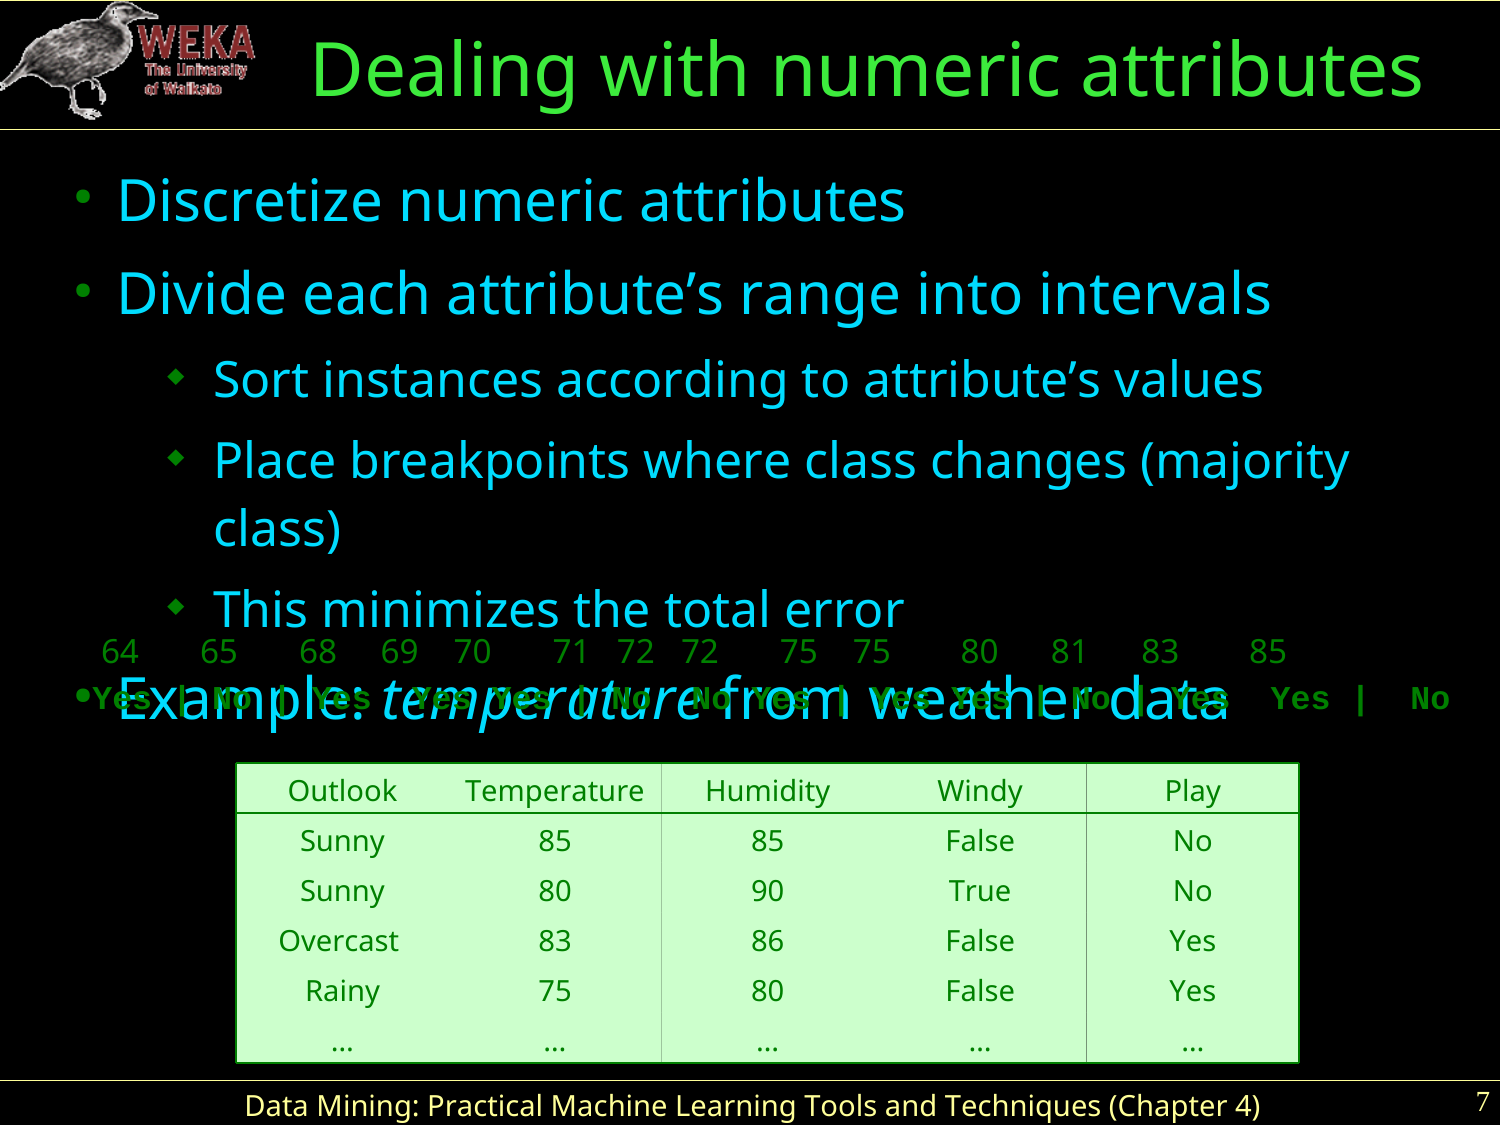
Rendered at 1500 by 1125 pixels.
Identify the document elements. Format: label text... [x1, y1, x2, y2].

text_box … [875, 1013, 1087, 1062]
text_box Rainy [237, 963, 449, 1013]
text_box 85 [449, 814, 662, 863]
title Dealing with numeric attributes [295, 0, 1500, 148]
text_box Yes [1087, 913, 1298, 963]
text_box 64 65 68 69 70 71 72 72 75 75 80 81 83 85 Yes | No | Yes Yes Yes | No No Yes | Yes Yes | No | Yes Yes | No [77, 620, 1477, 724]
text_box Humidity [662, 764, 875, 812]
text_box False [875, 913, 1087, 963]
text_box … [237, 1013, 449, 1062]
text_box Temperature [449, 764, 662, 812]
text_box Windy [875, 764, 1087, 812]
text_box Discretize numeric attributes Divide each attribute’s range into intervals Sort instances according to attribute’s values Place breakpoints where class changes (majority class) This minimizes the total error Example: temperature from weather data [59, 151, 1500, 827]
text_box 80 [449, 863, 662, 913]
text_box 90 [662, 863, 875, 913]
picture [0, 1, 266, 129]
text_box 86 [662, 913, 875, 963]
text_box True [875, 863, 1087, 913]
text_box No [1087, 863, 1298, 913]
text_box … [449, 1013, 662, 1062]
text_box Overcast [237, 913, 449, 963]
text_box False [875, 814, 1087, 863]
text_box … [662, 1013, 875, 1062]
text_box Sunny [237, 863, 449, 913]
text_box 85 [662, 814, 875, 863]
text_box False [875, 963, 1087, 1013]
text_box 80 [662, 963, 875, 1013]
text_box Yes [1087, 963, 1298, 1013]
text_box 75 [449, 963, 662, 1013]
text_box Sunny [237, 814, 449, 863]
text_box … [1087, 1013, 1298, 1062]
text_box 83 [449, 913, 662, 963]
text_box Outlook [237, 764, 449, 812]
text_box Play [1087, 764, 1298, 812]
text_box No [1087, 814, 1298, 863]
